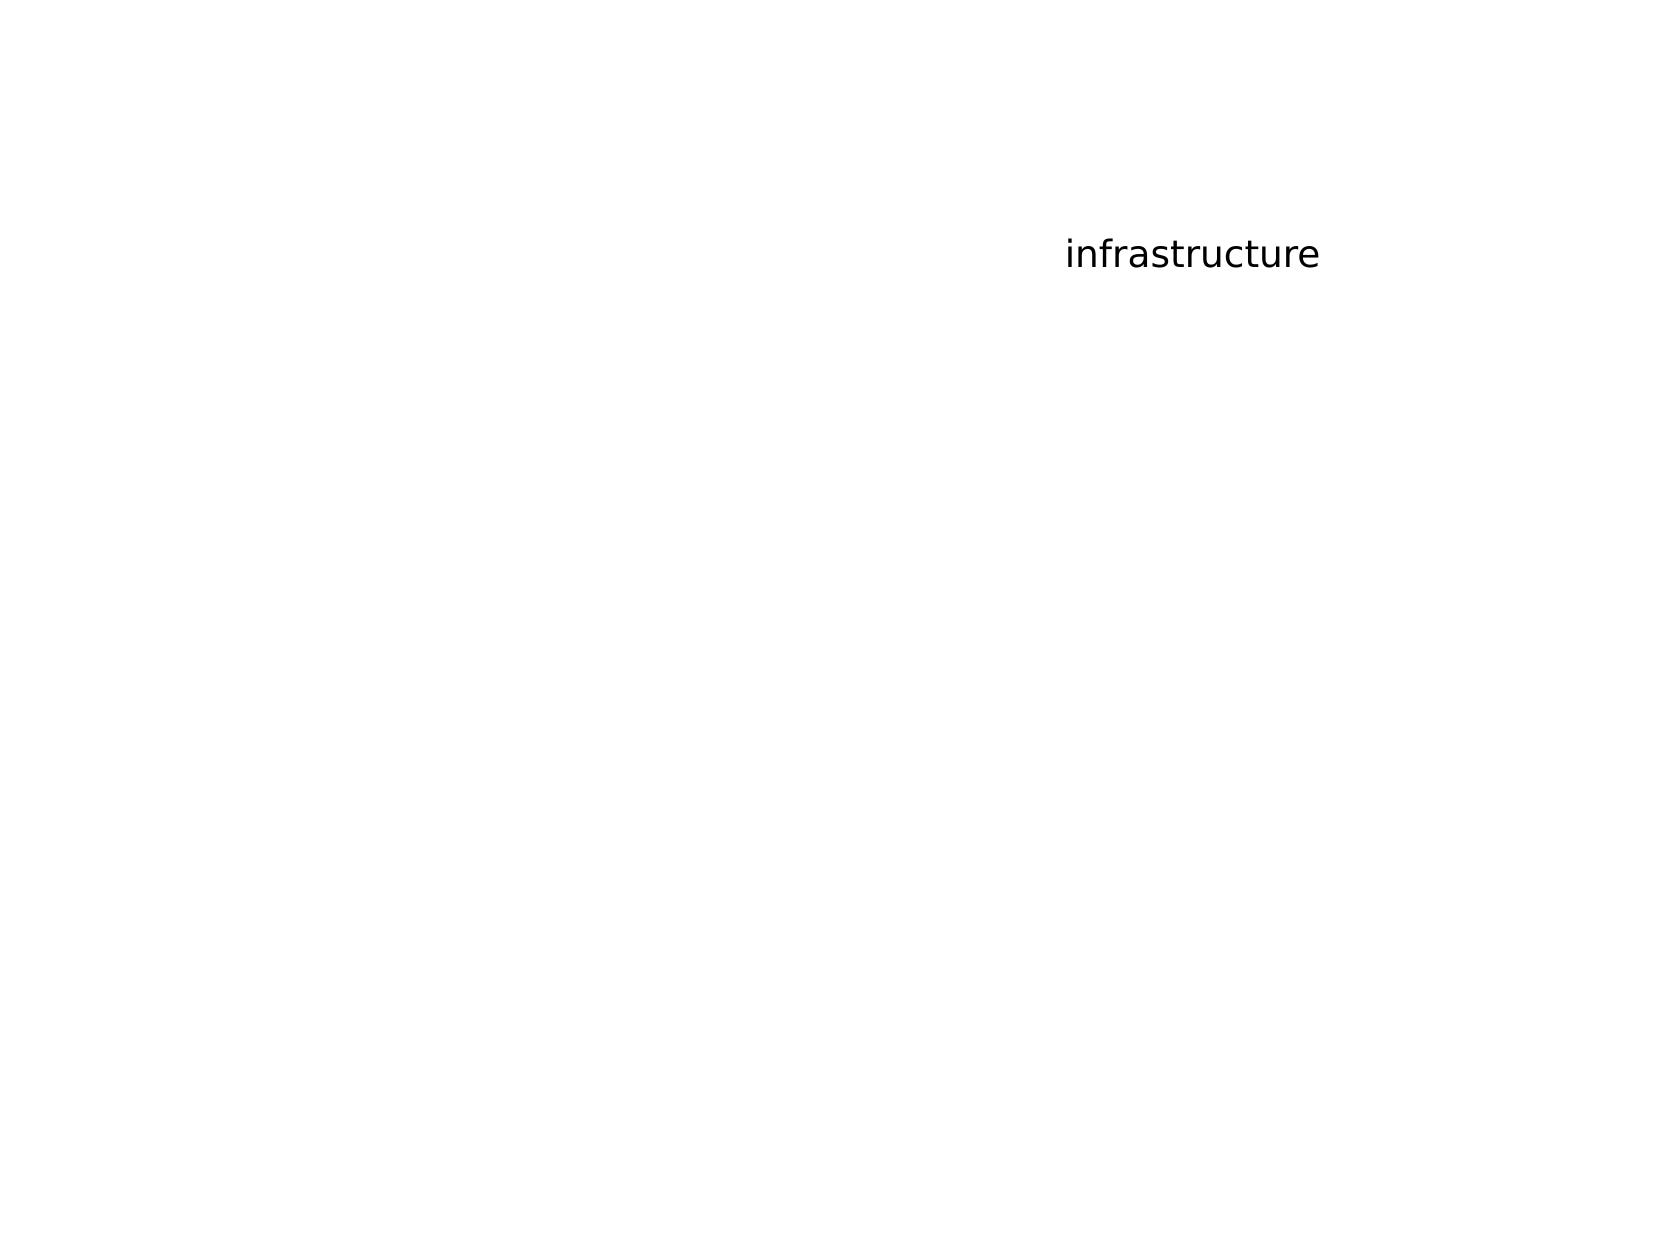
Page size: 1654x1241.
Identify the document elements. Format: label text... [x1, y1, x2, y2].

text_box infrastructure [1050, 225, 1336, 284]
